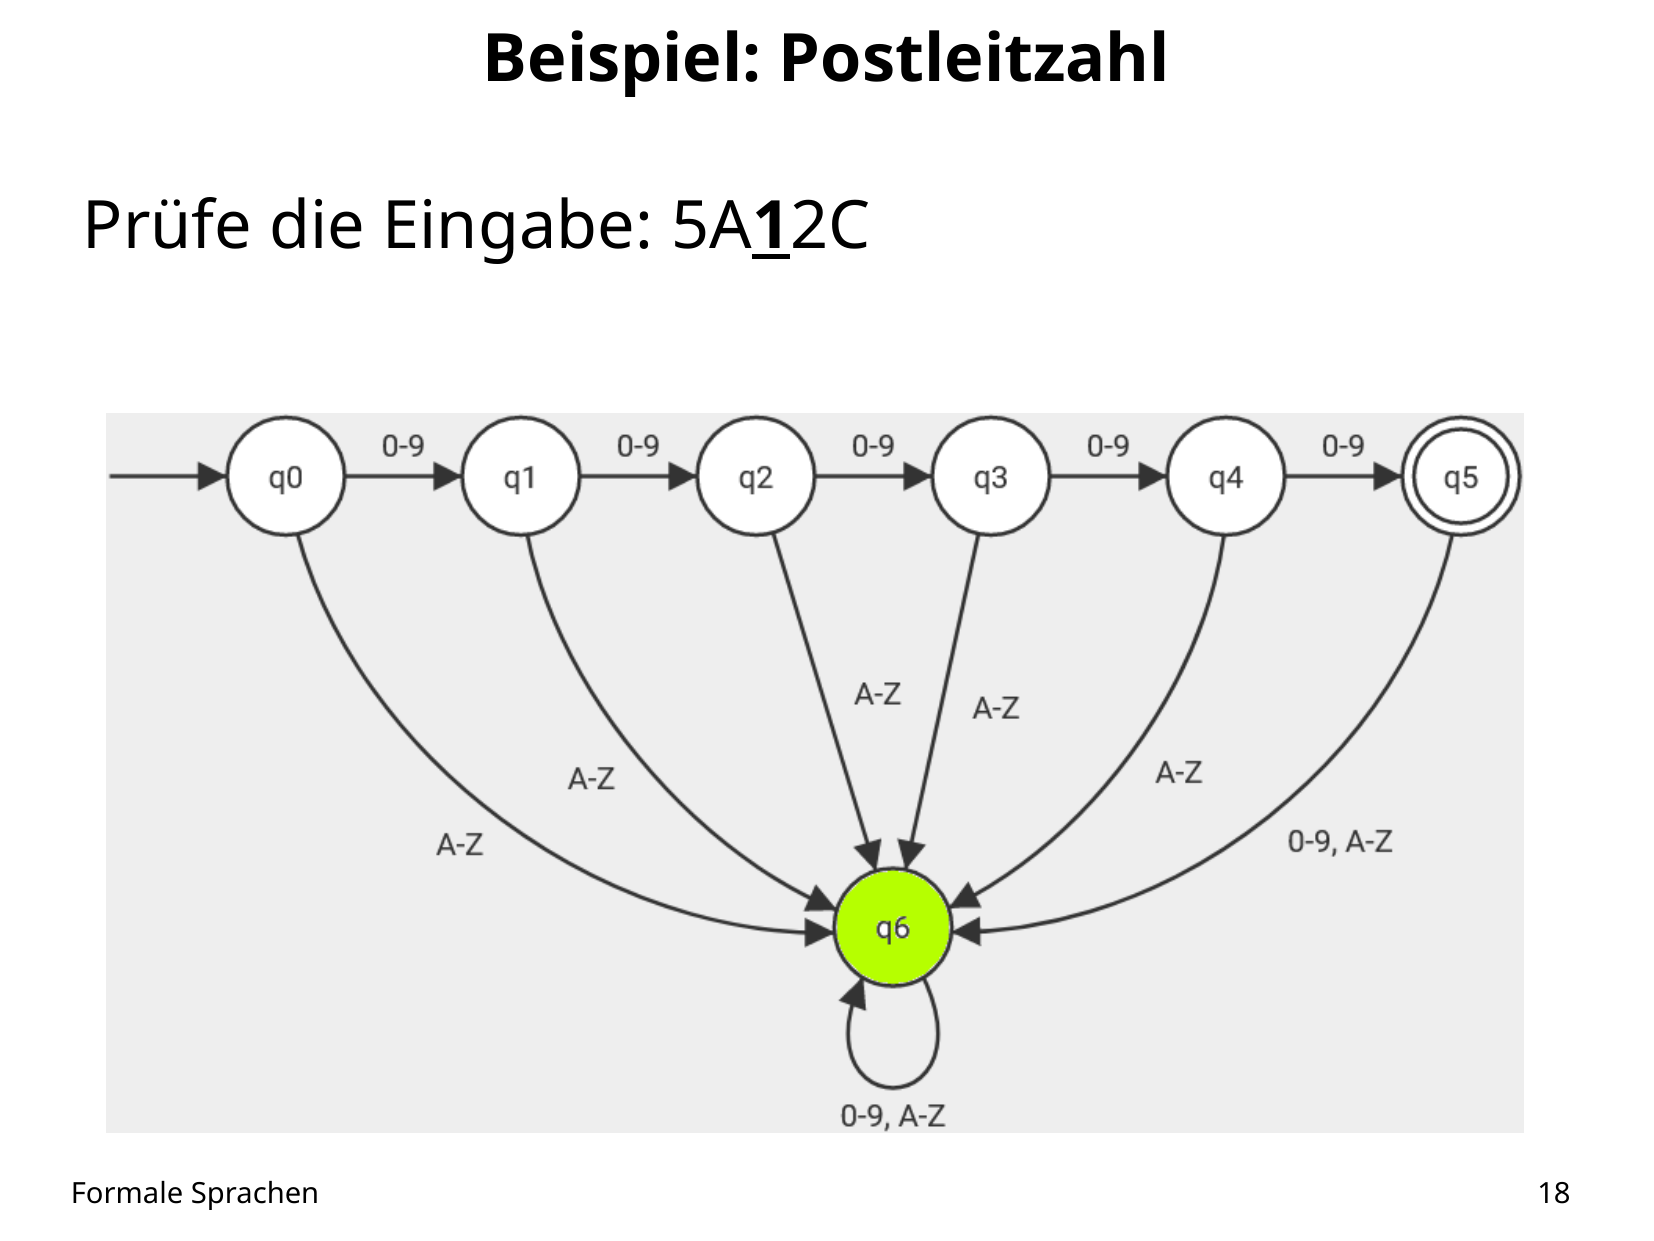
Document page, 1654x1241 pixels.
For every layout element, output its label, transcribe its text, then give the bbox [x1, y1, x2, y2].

picture [106, 413, 1524, 1133]
list Prüfe die Eingabe: 5A12C [82, 177, 1571, 1123]
title Beispiel: Postleitzahl [0, 5, 1654, 107]
